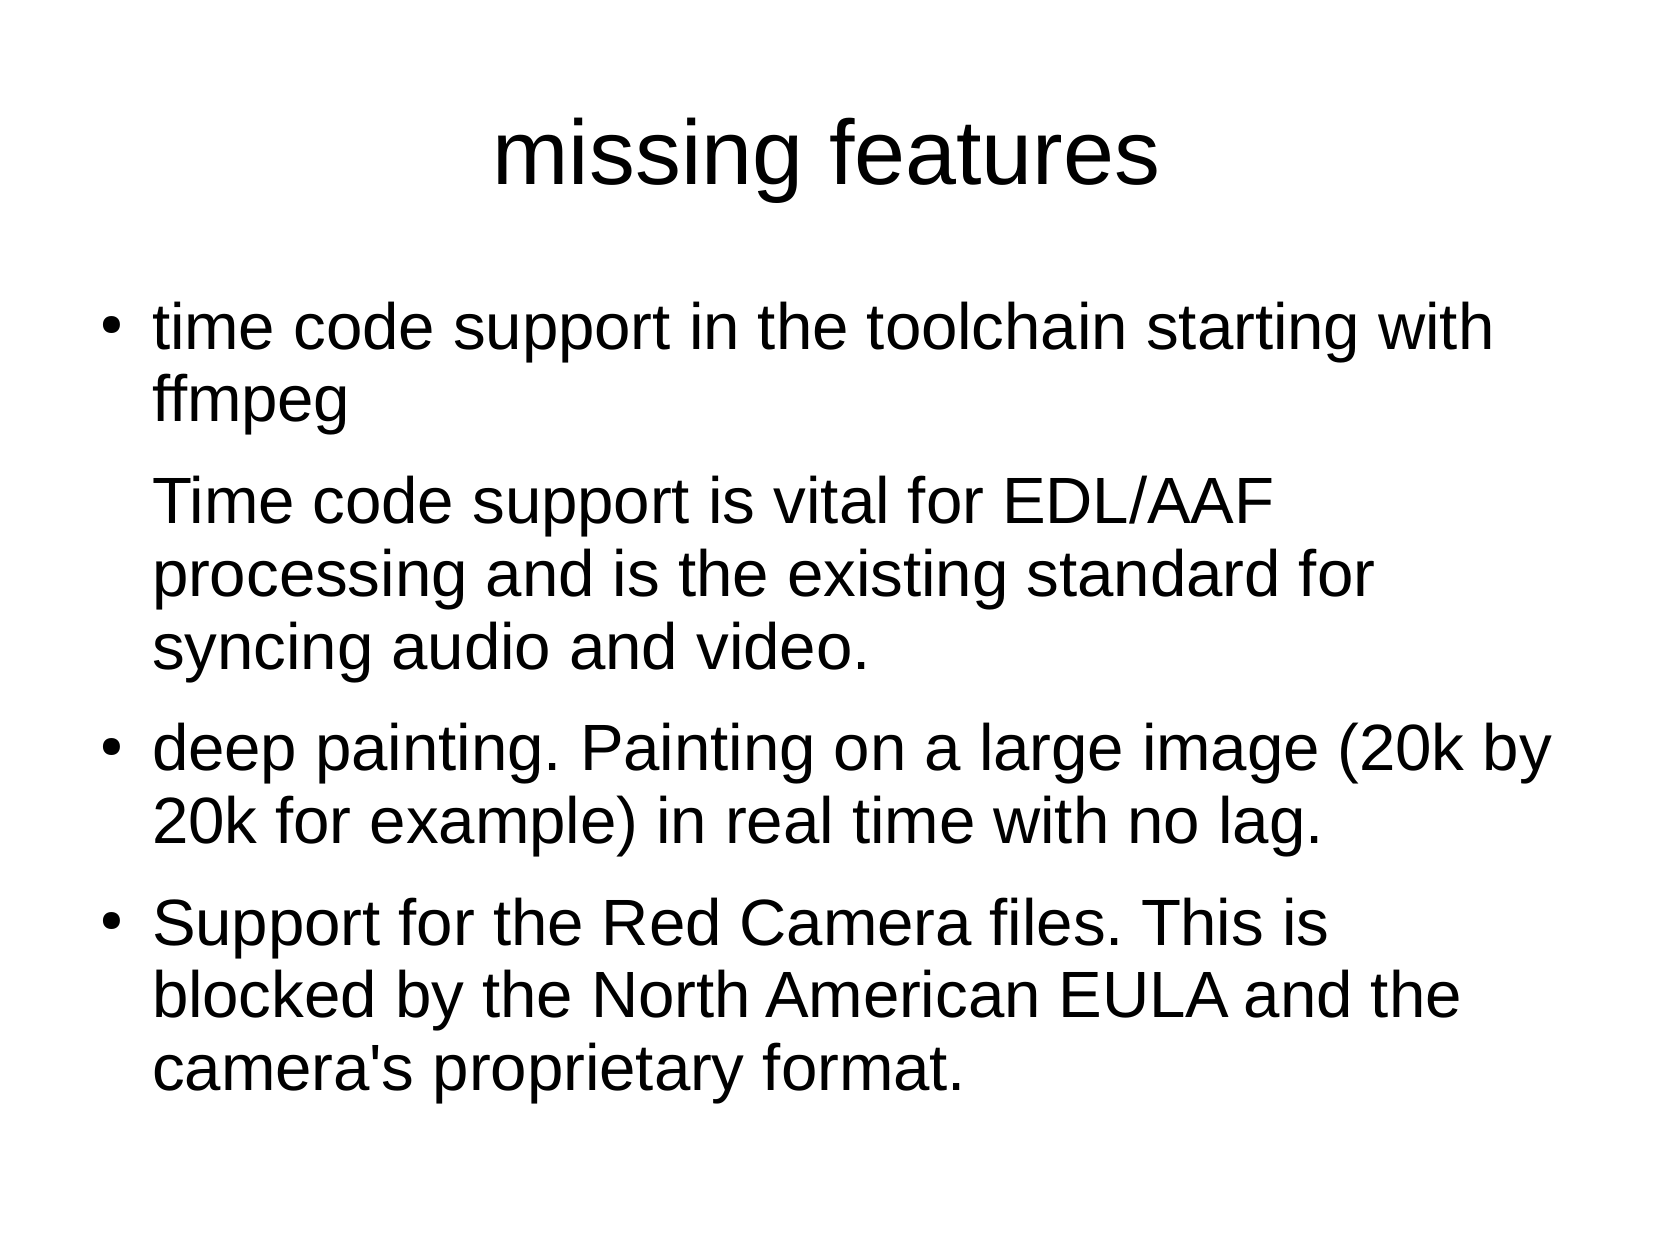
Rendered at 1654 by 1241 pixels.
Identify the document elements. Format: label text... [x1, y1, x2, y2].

title missing features [82, 49, 1571, 257]
list time code support in the toolchain starting with ffmpeg Time code support is vital for EDL/AAF processing and is the existing standard for syncing audio and video. deep painting. Painting on a large image (20k by 20k for example) in real time with no lag. Support for the Red Camera files. This is blocked by the North American EULA and the camera's proprietary format. [82, 290, 1571, 1109]
